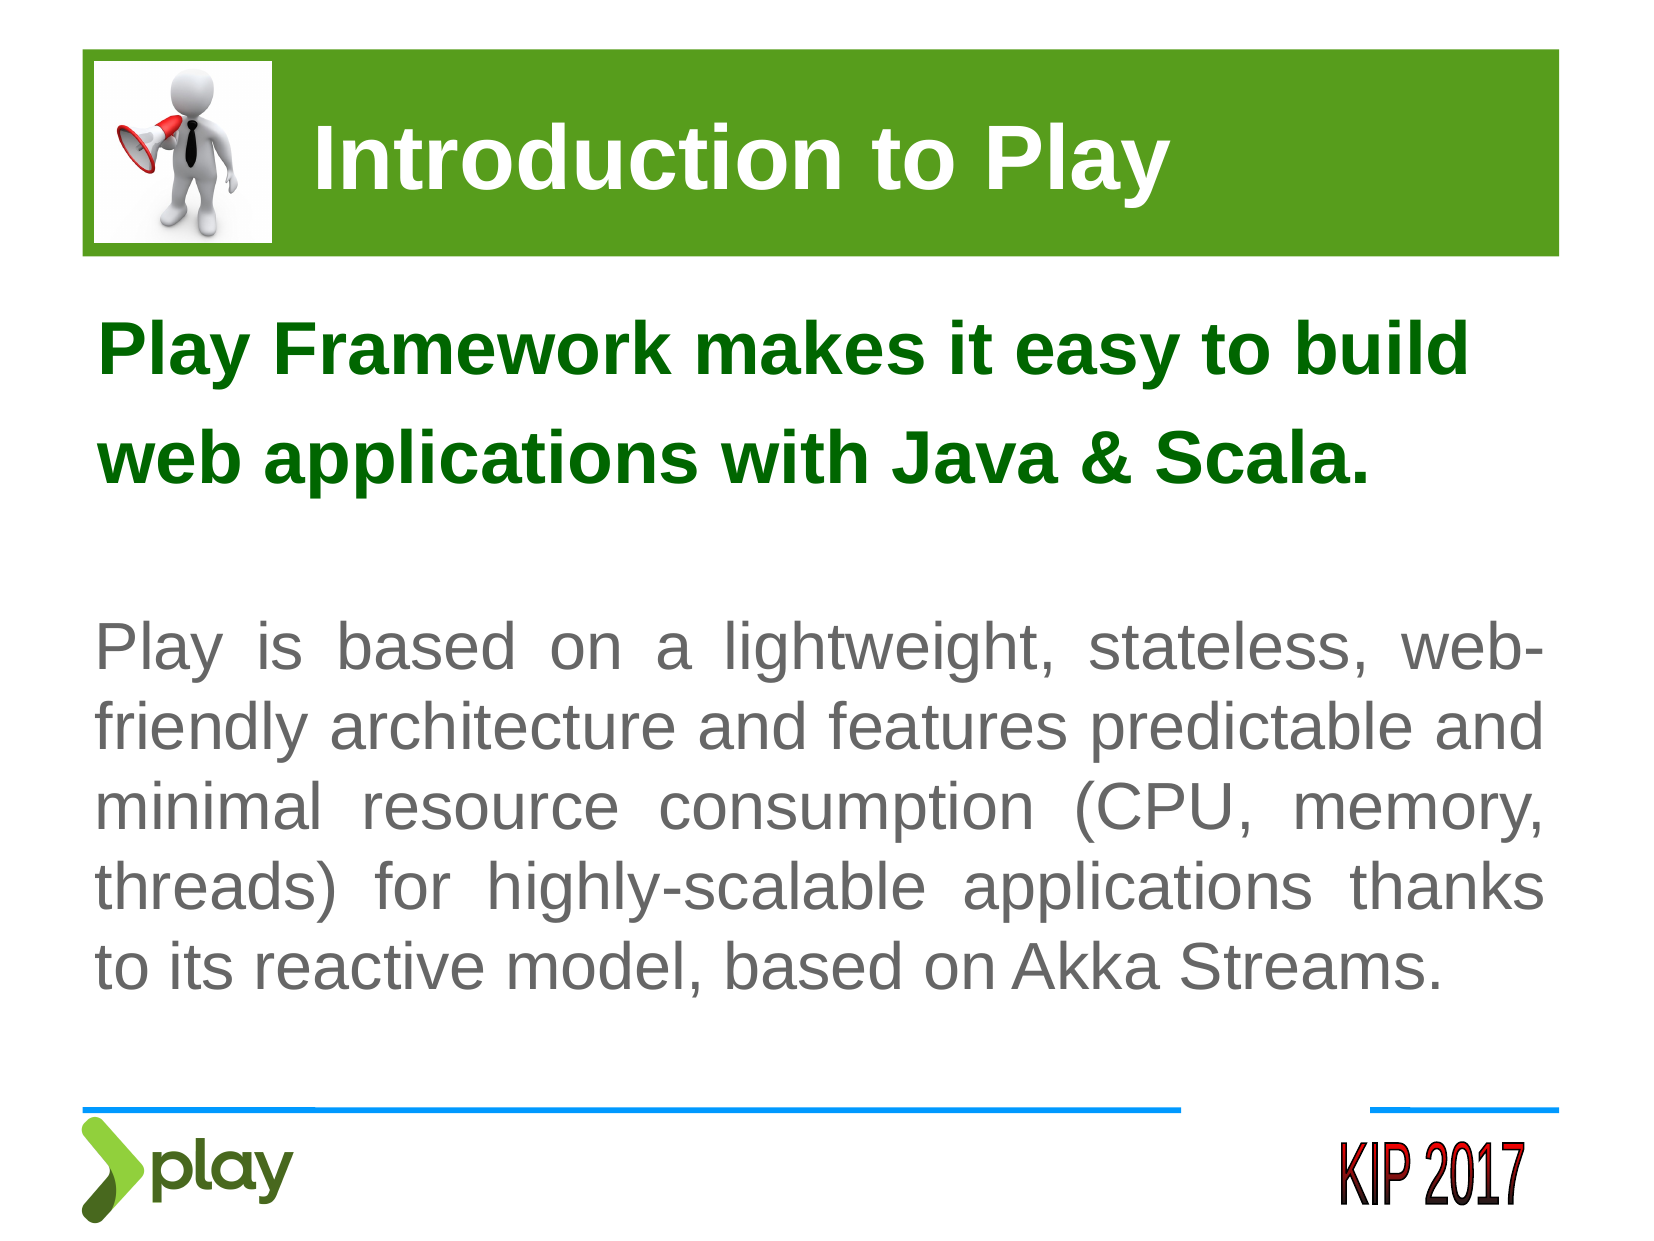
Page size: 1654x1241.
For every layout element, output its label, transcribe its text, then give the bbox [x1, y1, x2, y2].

picture [68, 1111, 302, 1229]
picture [94, 61, 272, 243]
subtitle Play is based on a lightweight, stateless, web-friendly architecture and features predictable and minimal resource consumption (CPU, memory, threads) for highly-scalable applications thanks to its reactive model, based on Akka Streams. [94, 556, 1548, 1051]
text_box Play Framework makes it easy to build web applications with Java & Scala. [82, 299, 1560, 556]
title Introduction to Play [82, 49, 1560, 257]
